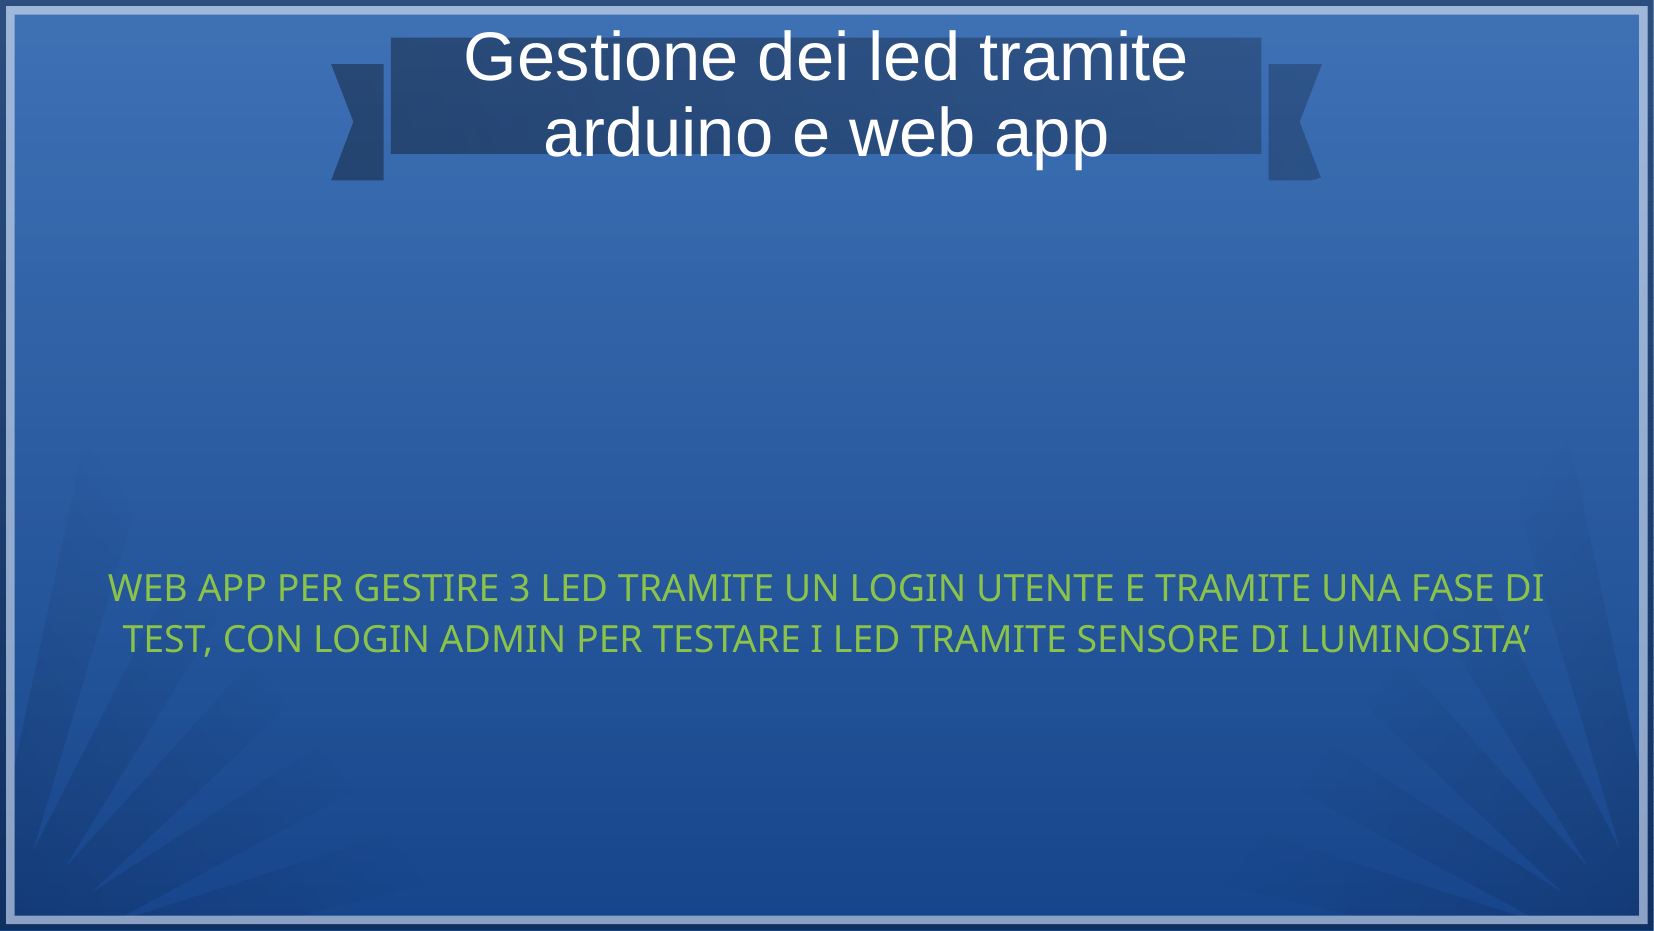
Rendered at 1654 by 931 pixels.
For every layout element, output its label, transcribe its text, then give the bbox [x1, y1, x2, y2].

subtitle WEB APP PER GESTIRE 3 LED TRAMITE UN LOGIN UTENTE E TRAMITE UNA FASE DI TEST, CON LOGIN ADMIN PER TESTARE I LED TRAMITE SENSORE DI LUMINOSITA’ [82, 224, 1571, 848]
title Gestione dei led tramite arduino e web app [389, 17, 1264, 172]
